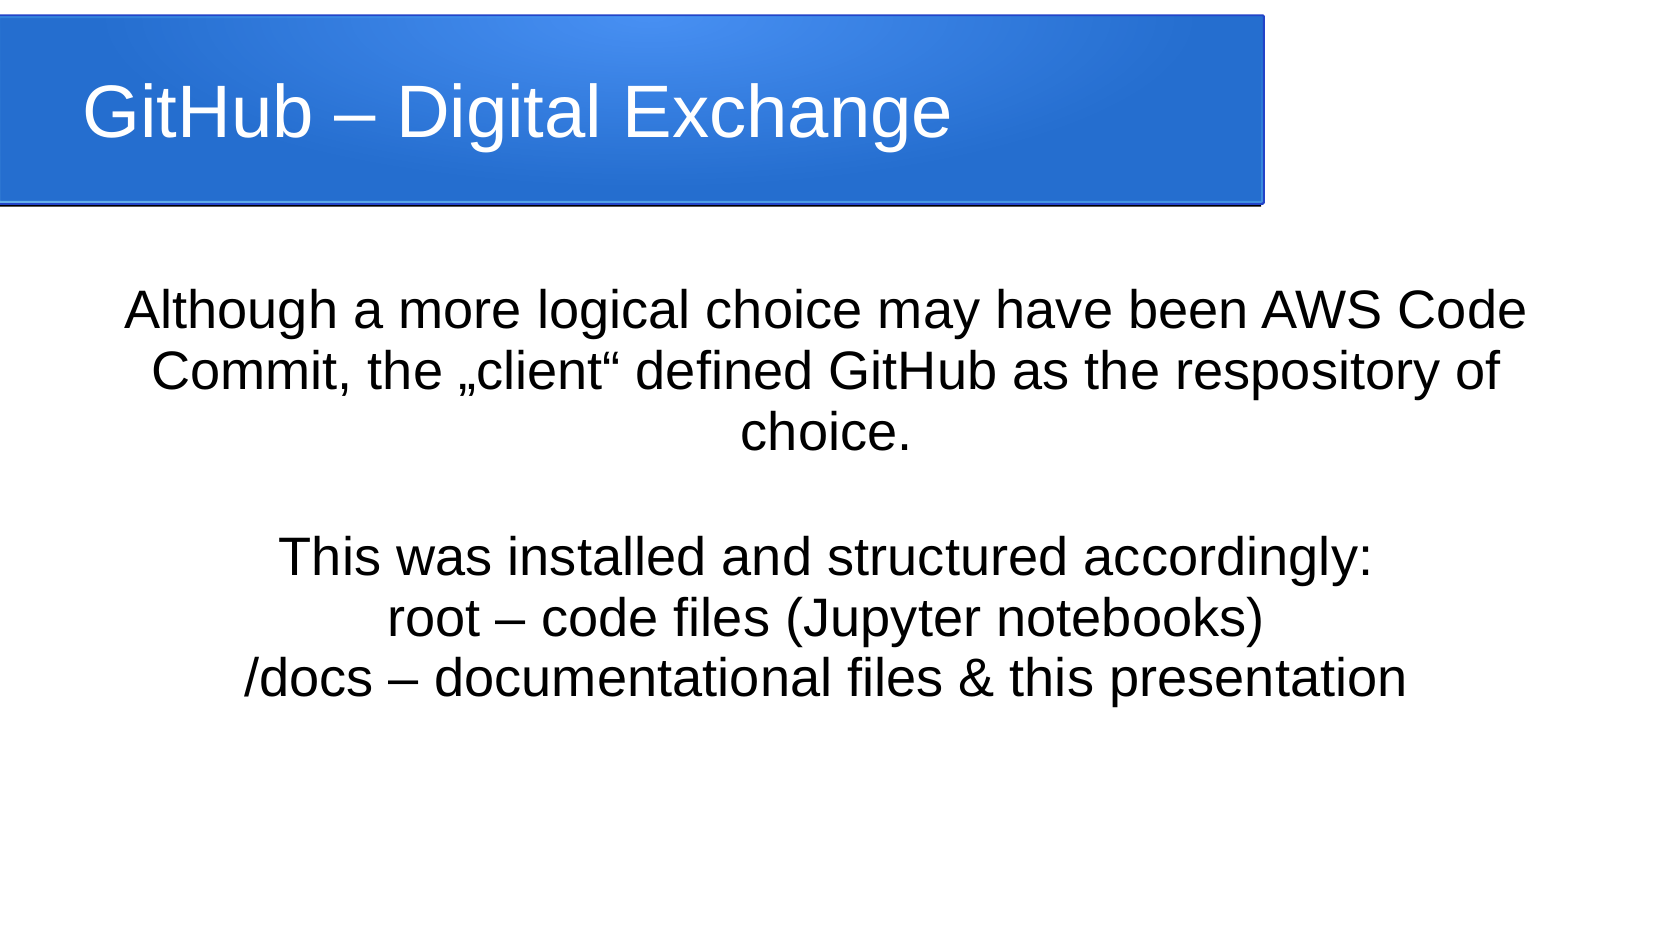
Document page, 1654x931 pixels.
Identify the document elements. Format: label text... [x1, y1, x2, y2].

subtitle Although a more logical choice may have been AWS Code Commit, the „client“ defined GitHub as the respository of choice. This was installed and structured accordingly: root – code files (Jupyter notebooks) /docs – documentational files & this presentation [82, 224, 1571, 764]
title GitHub – Digital Exchange [82, 35, 1235, 189]
